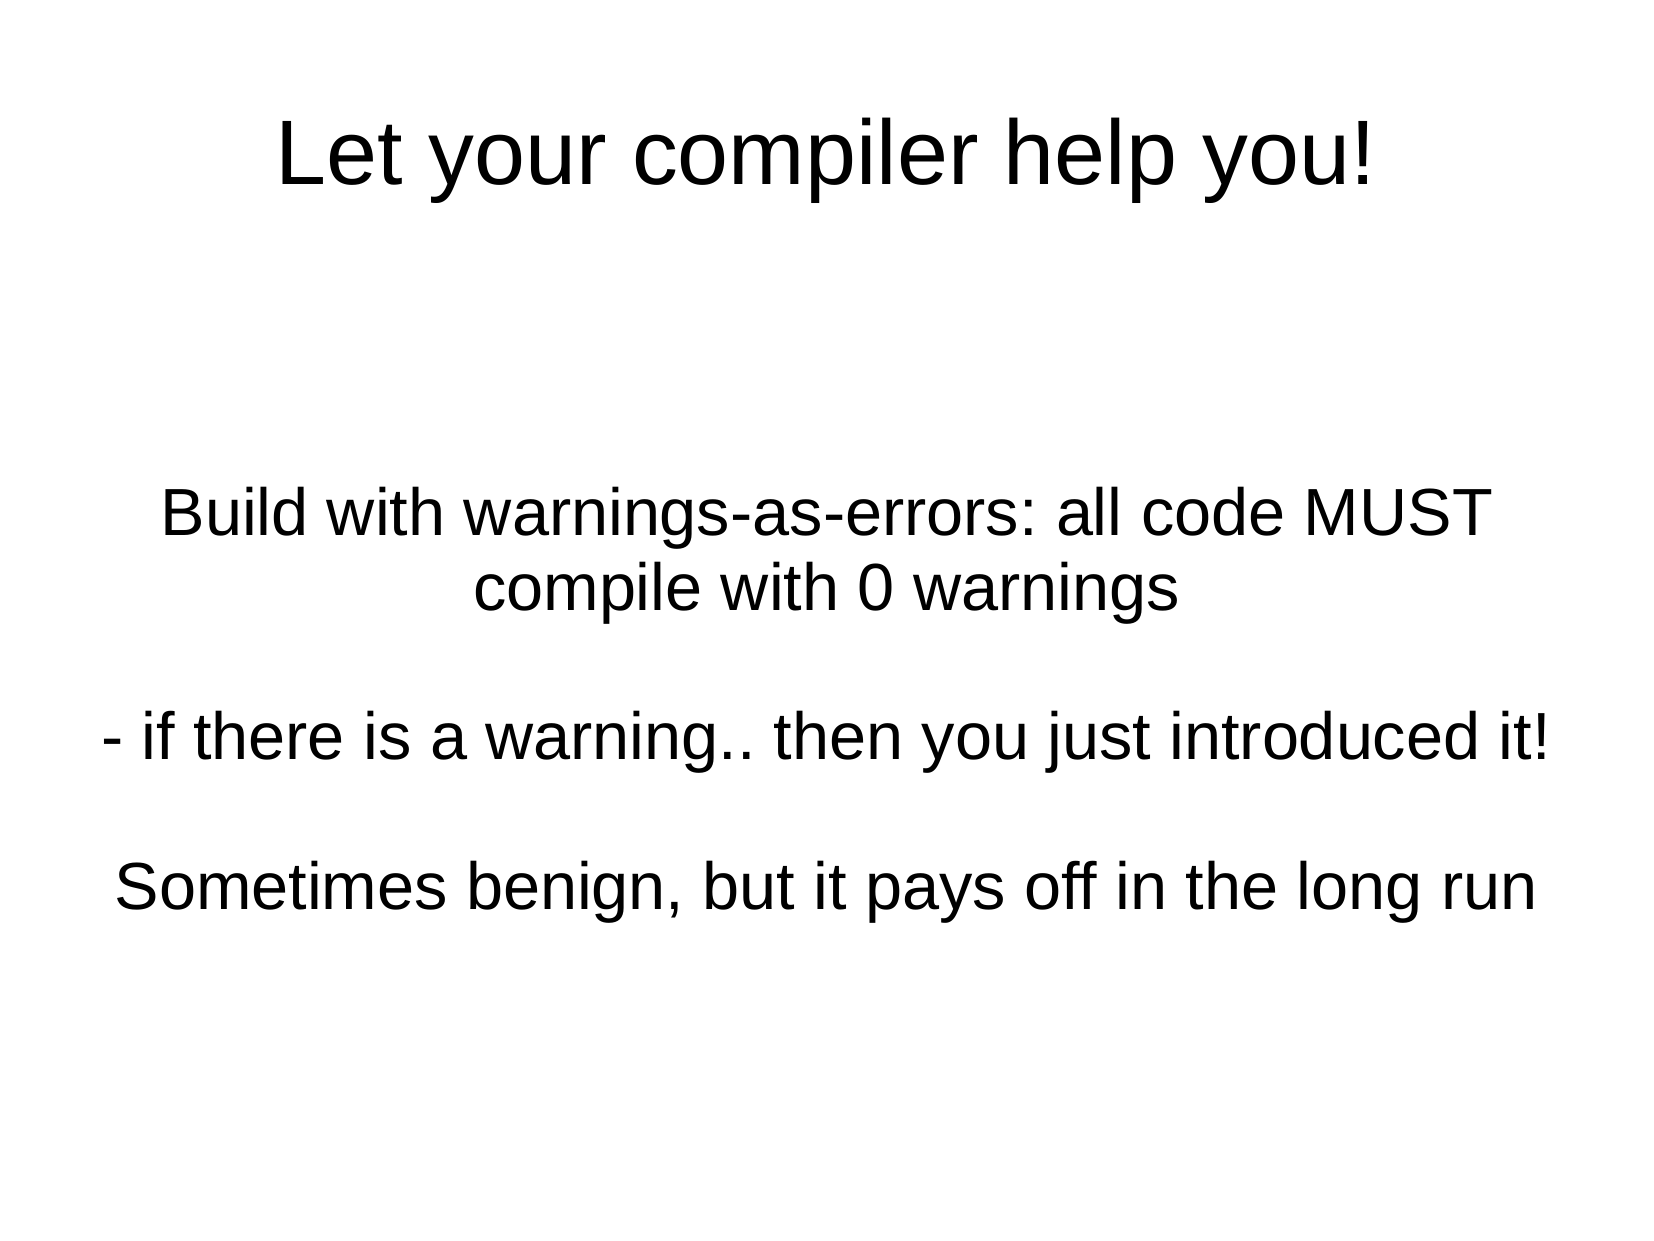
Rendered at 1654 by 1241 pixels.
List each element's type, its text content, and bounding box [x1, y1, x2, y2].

subtitle Build with warnings-as-errors: all code MUST compile with 0 warnings - if there is a warning.. then you just introduced it! Sometimes benign, but it pays off in the long run [82, 297, 1571, 1102]
title Let your compiler help you! [82, 56, 1571, 250]
